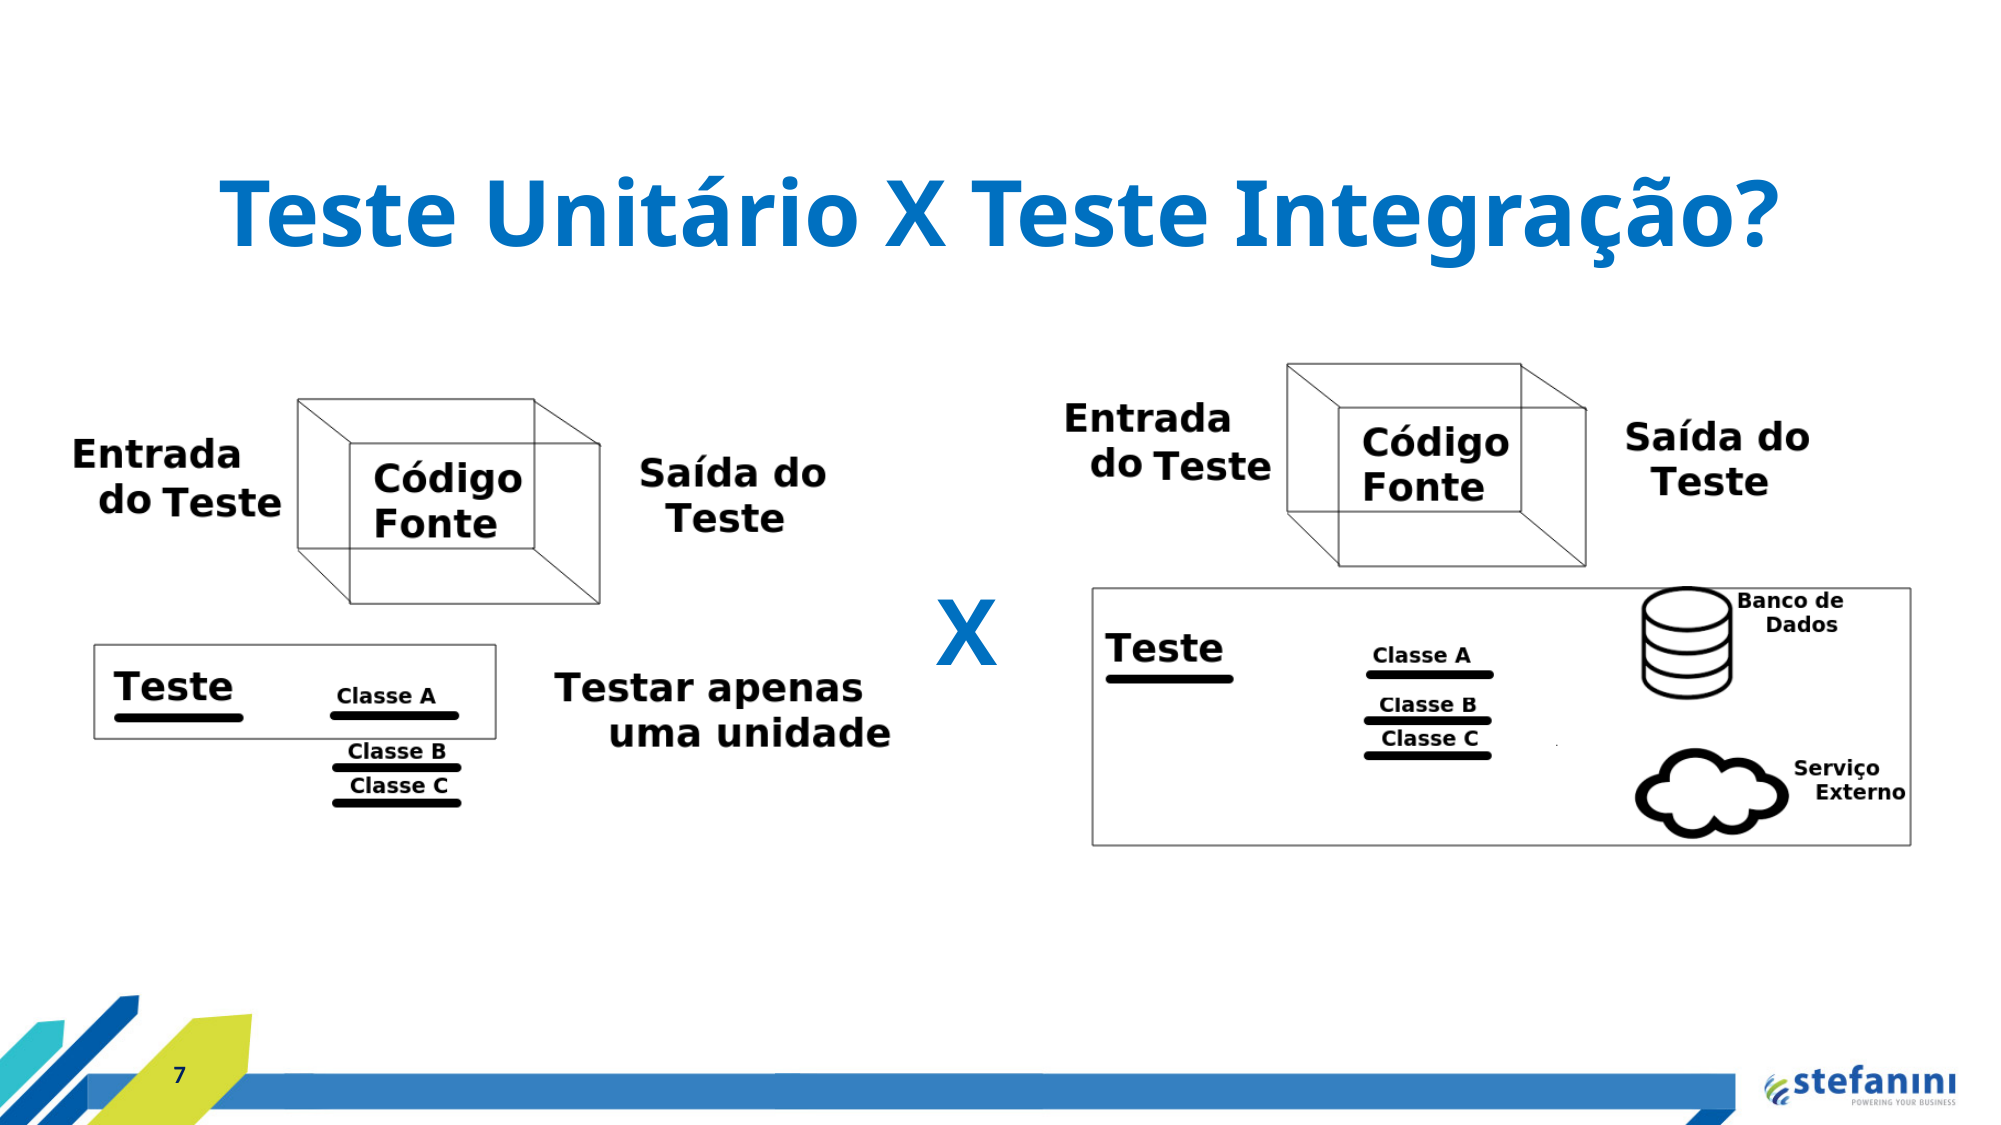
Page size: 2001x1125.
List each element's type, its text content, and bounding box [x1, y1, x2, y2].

picture [1062, 342, 1915, 851]
picture [70, 377, 926, 812]
text_box <number> [158, 1043, 609, 1104]
text_box Teste Unitário X Teste Integração? [0, 175, 2000, 353]
text_box X [921, 566, 1004, 689]
